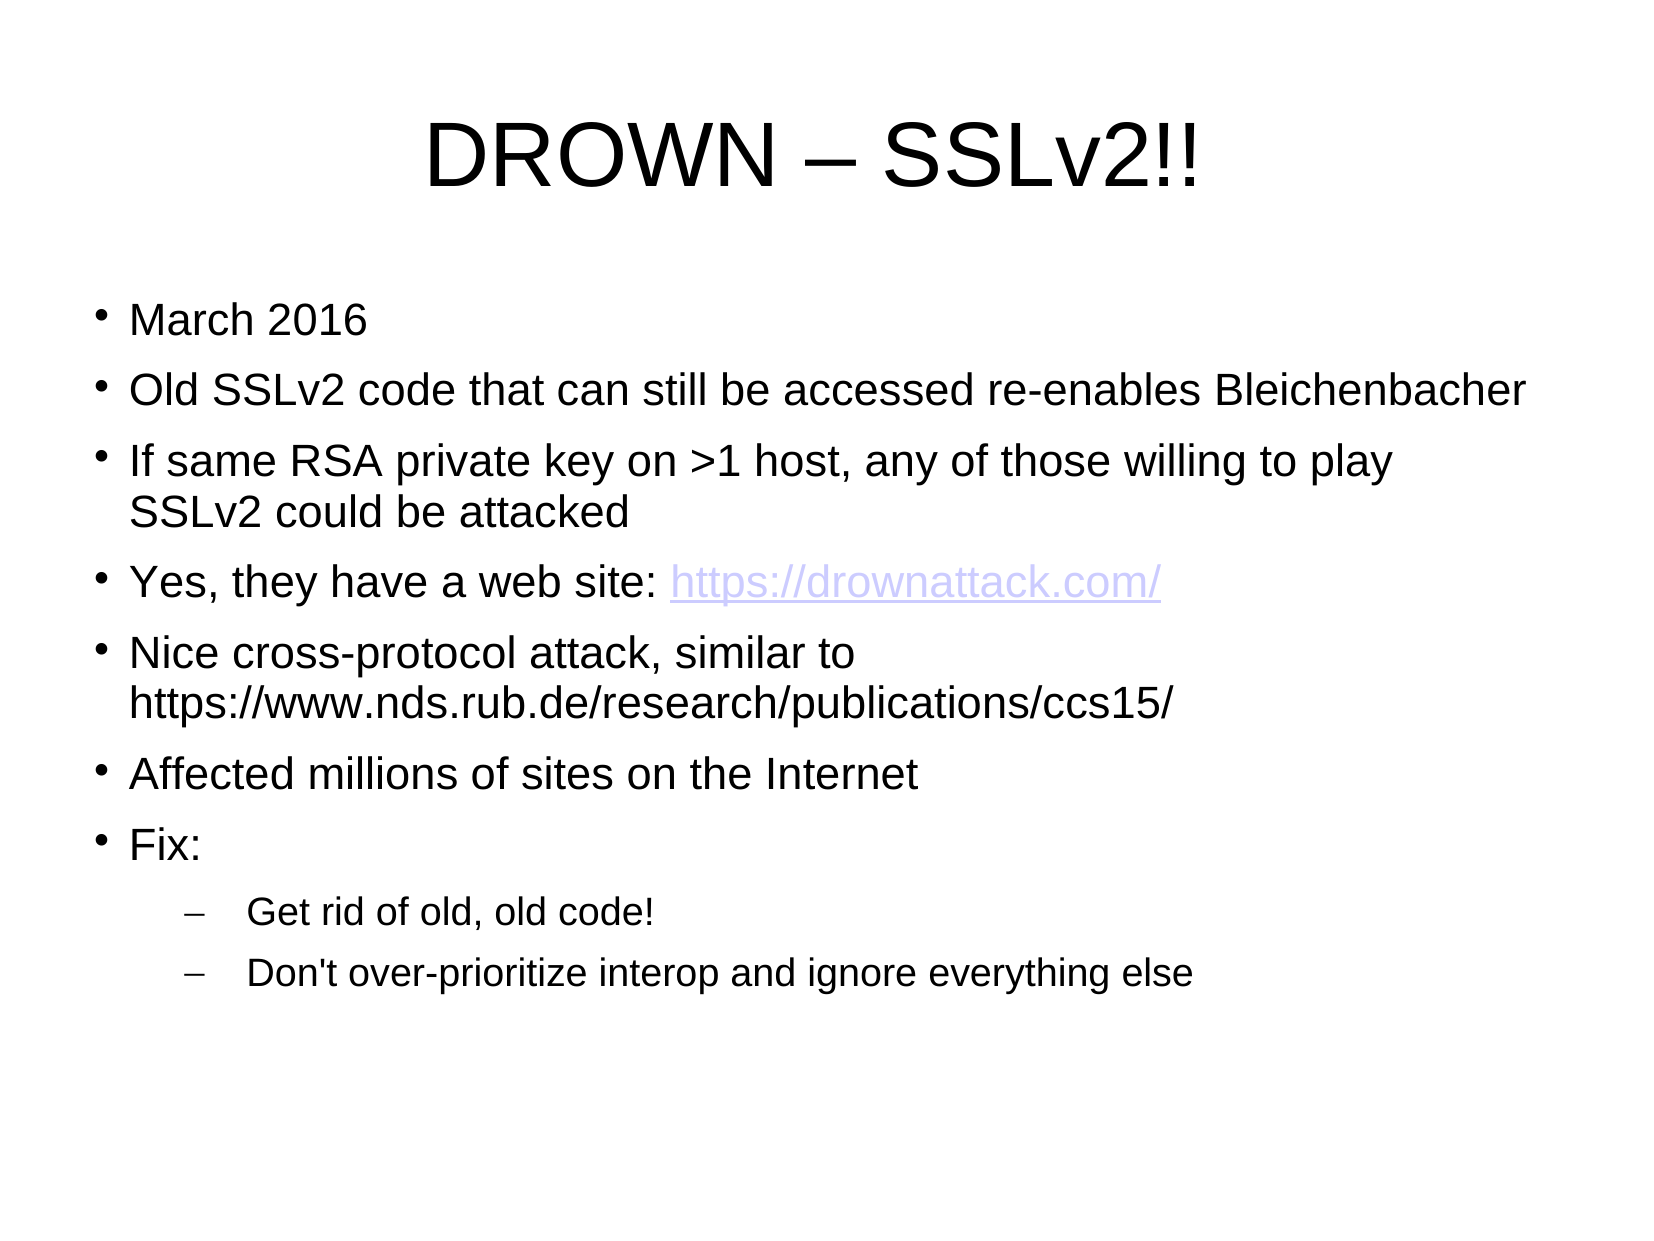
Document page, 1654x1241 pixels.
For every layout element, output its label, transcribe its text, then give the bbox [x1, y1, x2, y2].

list March 2016 Old SSLv2 code that can still be accessed re-enables Bleichenbacher If same RSA private key on >1 host, any of those willing to play SSLv2 could be attacked Yes, they have a web site: https://drownattack.com/ Nice cross-protocol attack, similar to https://www.nds.rub.de/research/publications/ccs15/ Affected millions of sites on the Internet Fix: Get rid of old, old code! Don't over-prioritize interop and ignore everything else [82, 290, 1538, 1010]
title DROWN – SSLv2!! [82, 49, 1571, 257]
